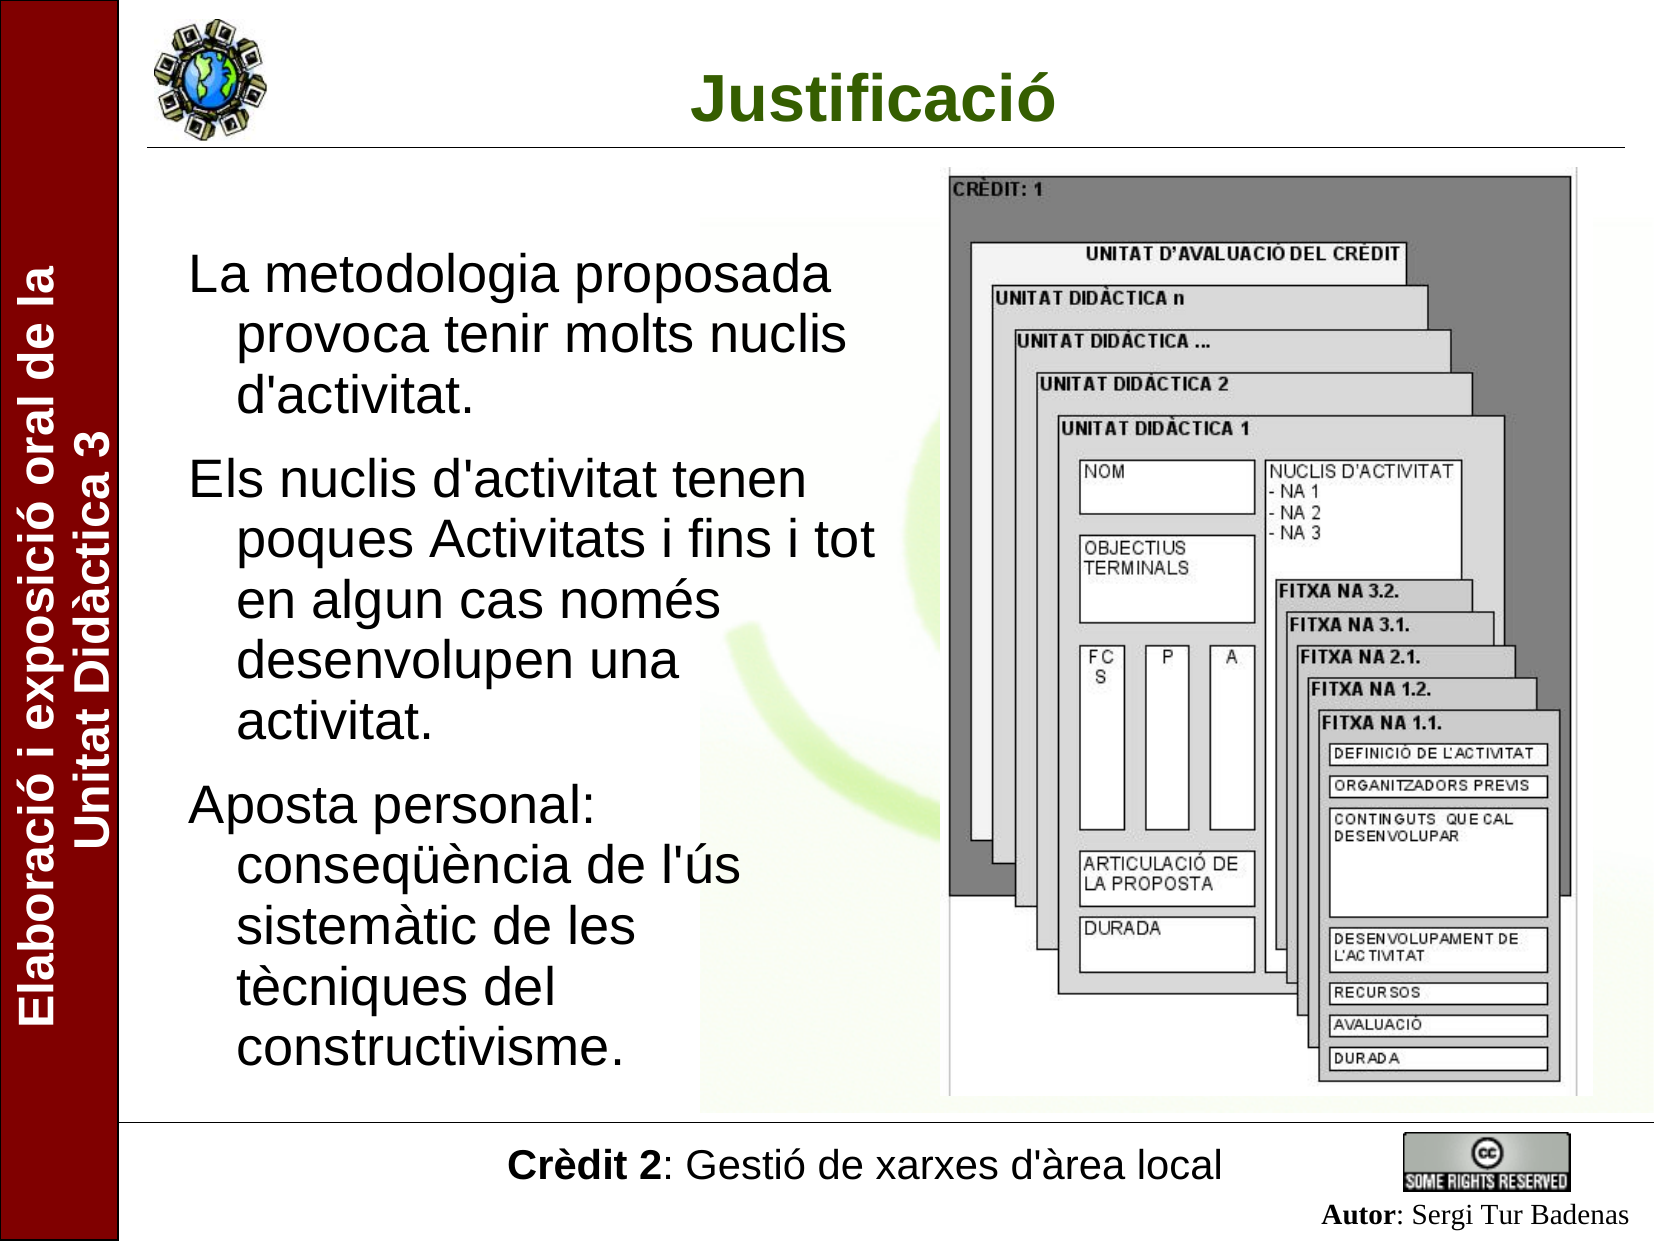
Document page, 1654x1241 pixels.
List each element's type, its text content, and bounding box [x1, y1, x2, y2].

picture [154, 19, 268, 49]
list La metodologia proposada provoca tenir molts nuclis d'activitat. Els nuclis d'activitat tenen poques Activitats i fins i tot en algun cas només desenvolupen una activitat. Aposta personal: conseqüència de l'ús sistemàtic de les tècniques del constructivisme. [94, 243, 880, 1093]
picture [700, 167, 1654, 1113]
picture [1403, 1132, 1571, 1192]
title Justificació [129, 49, 1619, 148]
